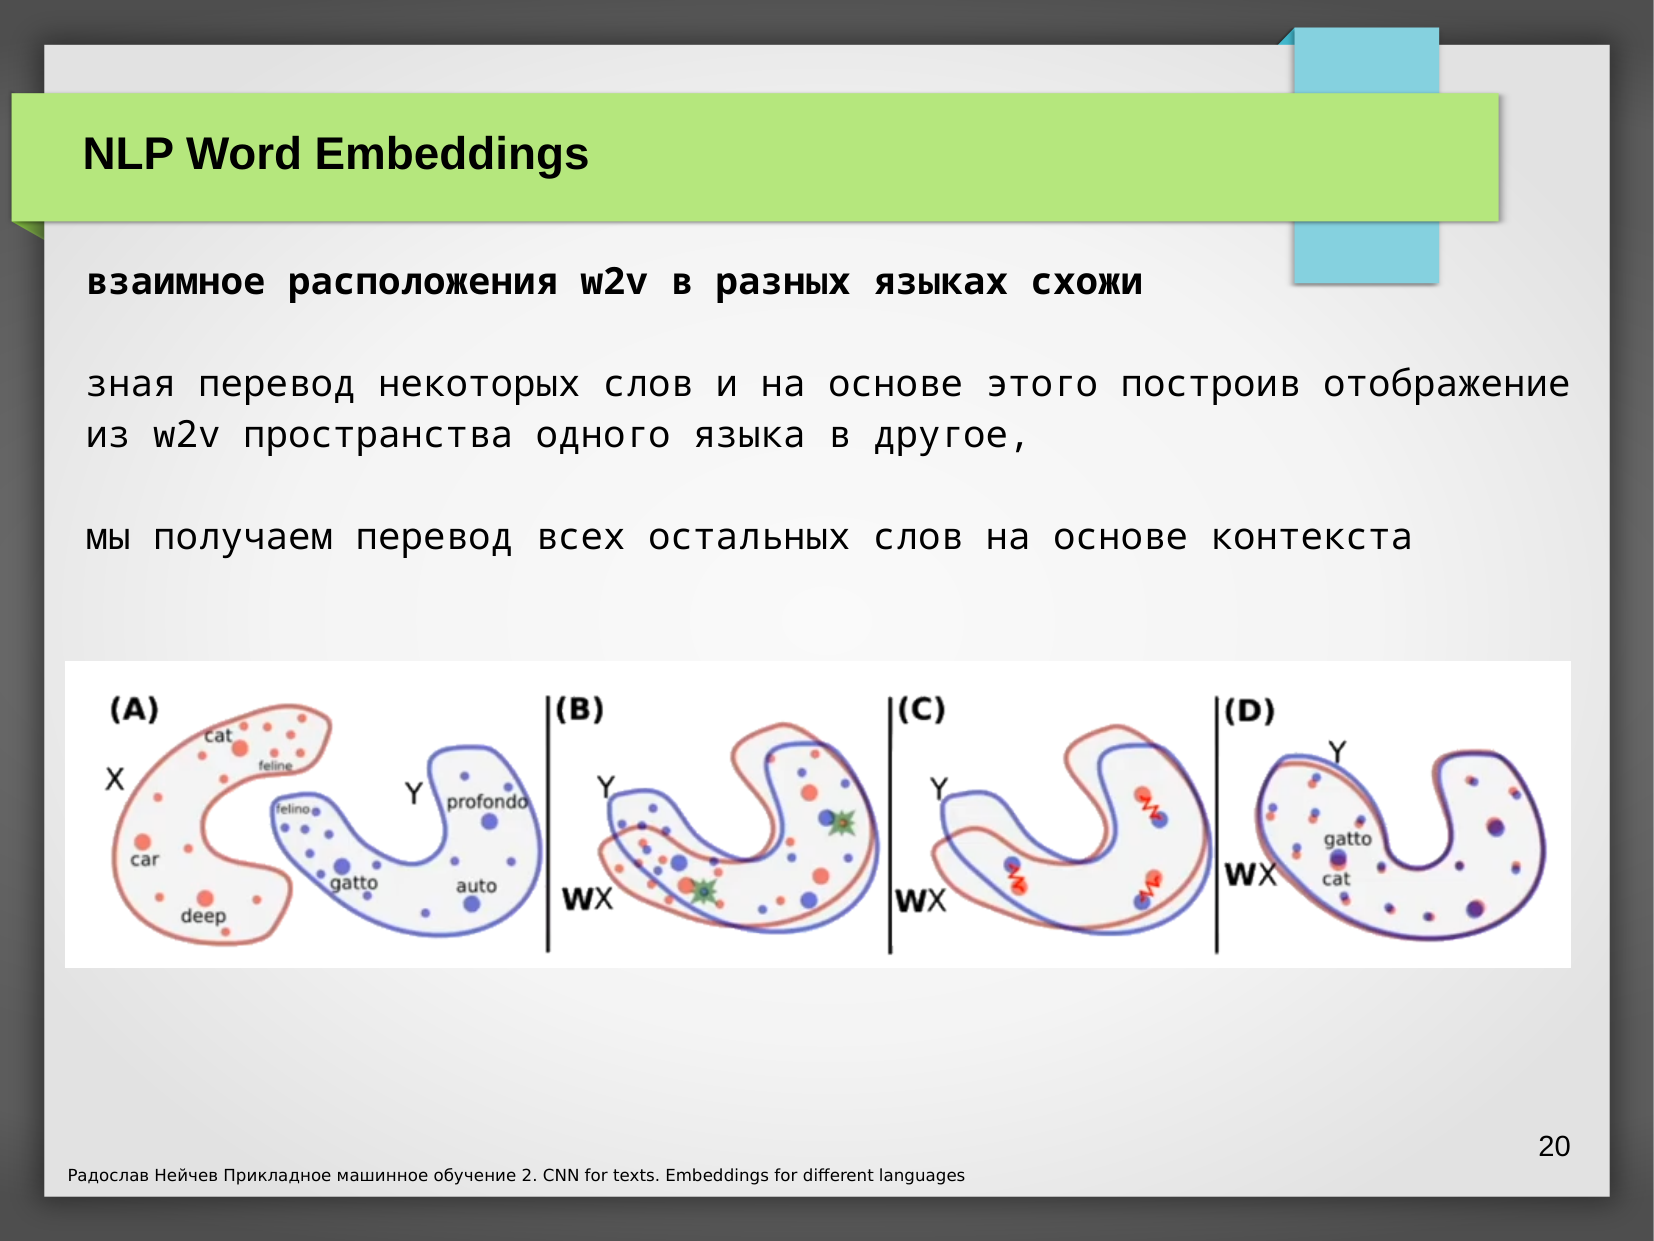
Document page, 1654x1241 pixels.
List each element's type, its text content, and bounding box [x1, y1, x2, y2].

text_box взаимное расположения w2v в разных языках схожи зная перевод некоторых слов и на основе этого построив отображение из w2v пространства одного языка в другое, мы получаем перевод всех остальных слов на основе контекста [70, 247, 1607, 567]
picture [0, 0, 1654, 1241]
text_box Радослав Нейчев Прикладное машинное обучение 2. CNN for texts. Embeddings for different languages [52, 1158, 1205, 1193]
title NLP Word Embeddings [82, 121, 1489, 187]
